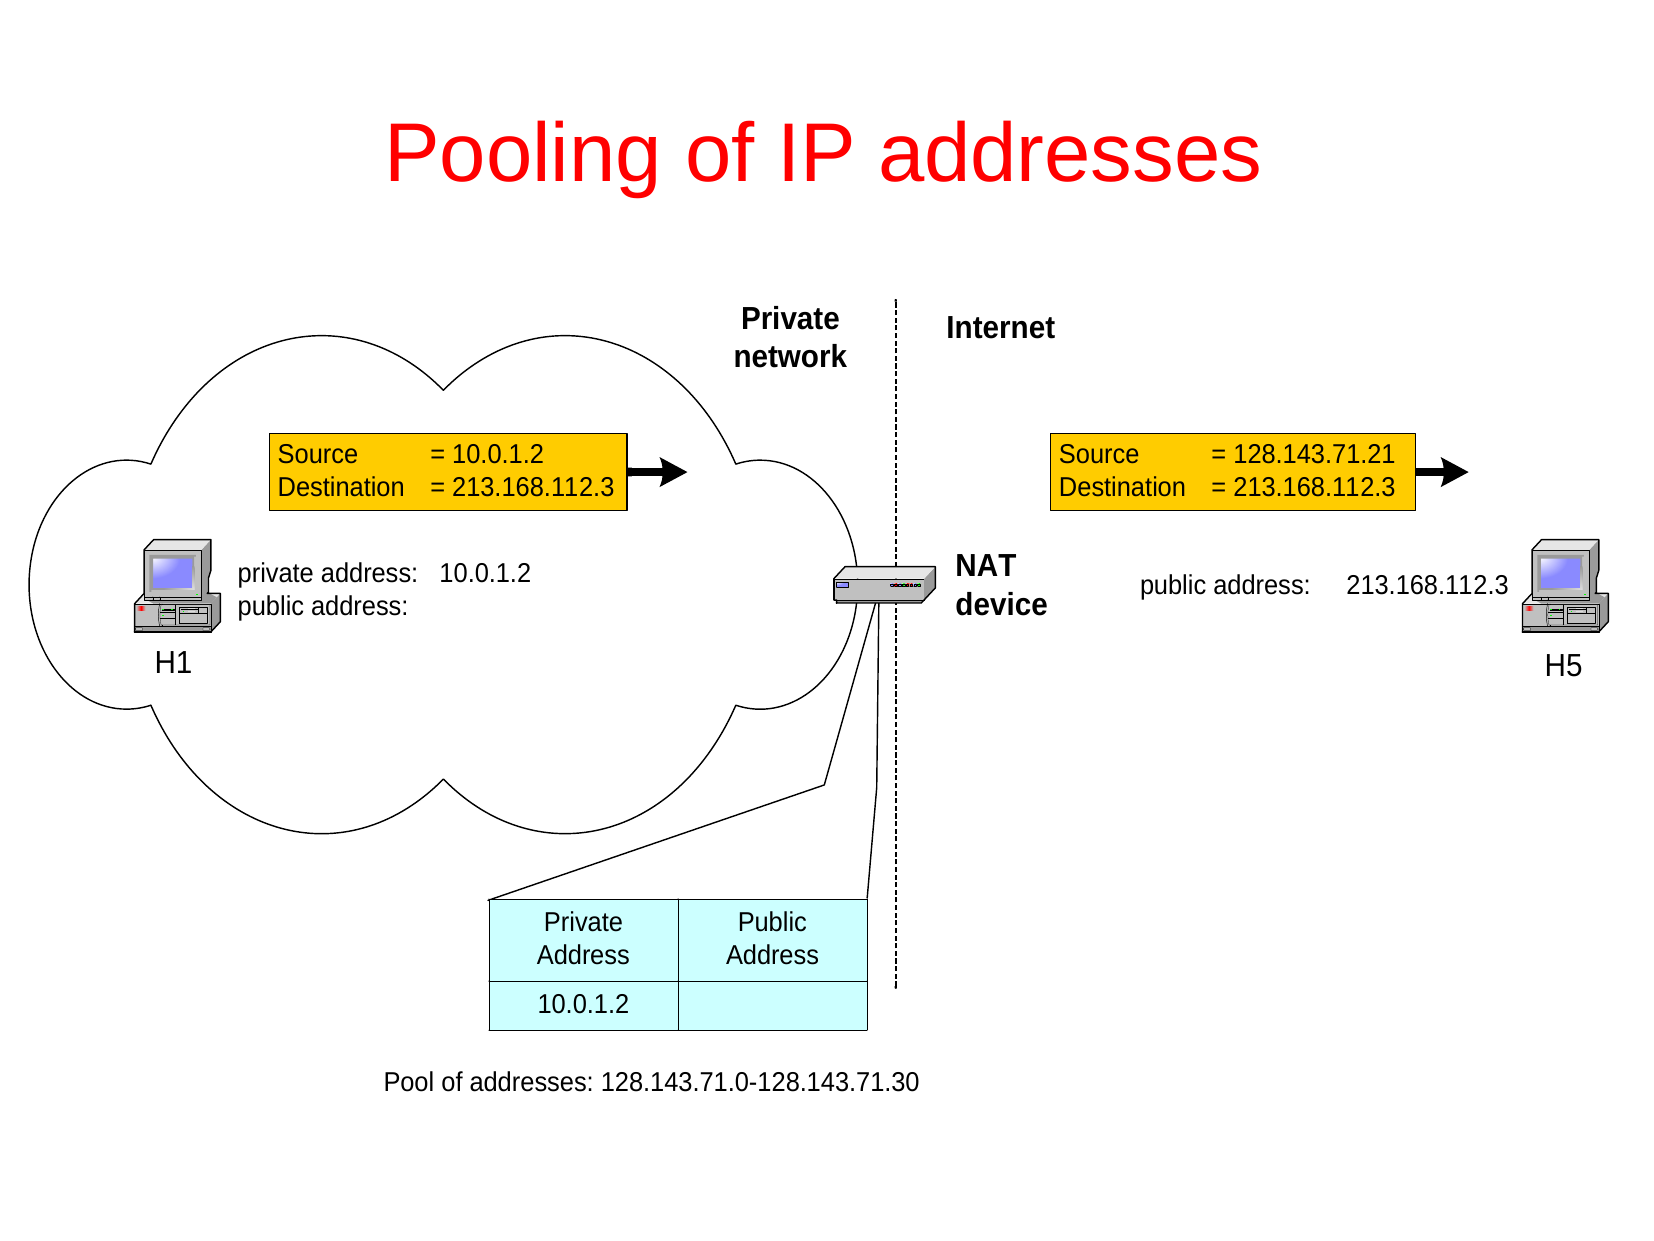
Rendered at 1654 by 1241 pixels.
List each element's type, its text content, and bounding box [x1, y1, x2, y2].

chart [0, 191, 1654, 1152]
title Pooling of IP addresses [11, 49, 1636, 191]
